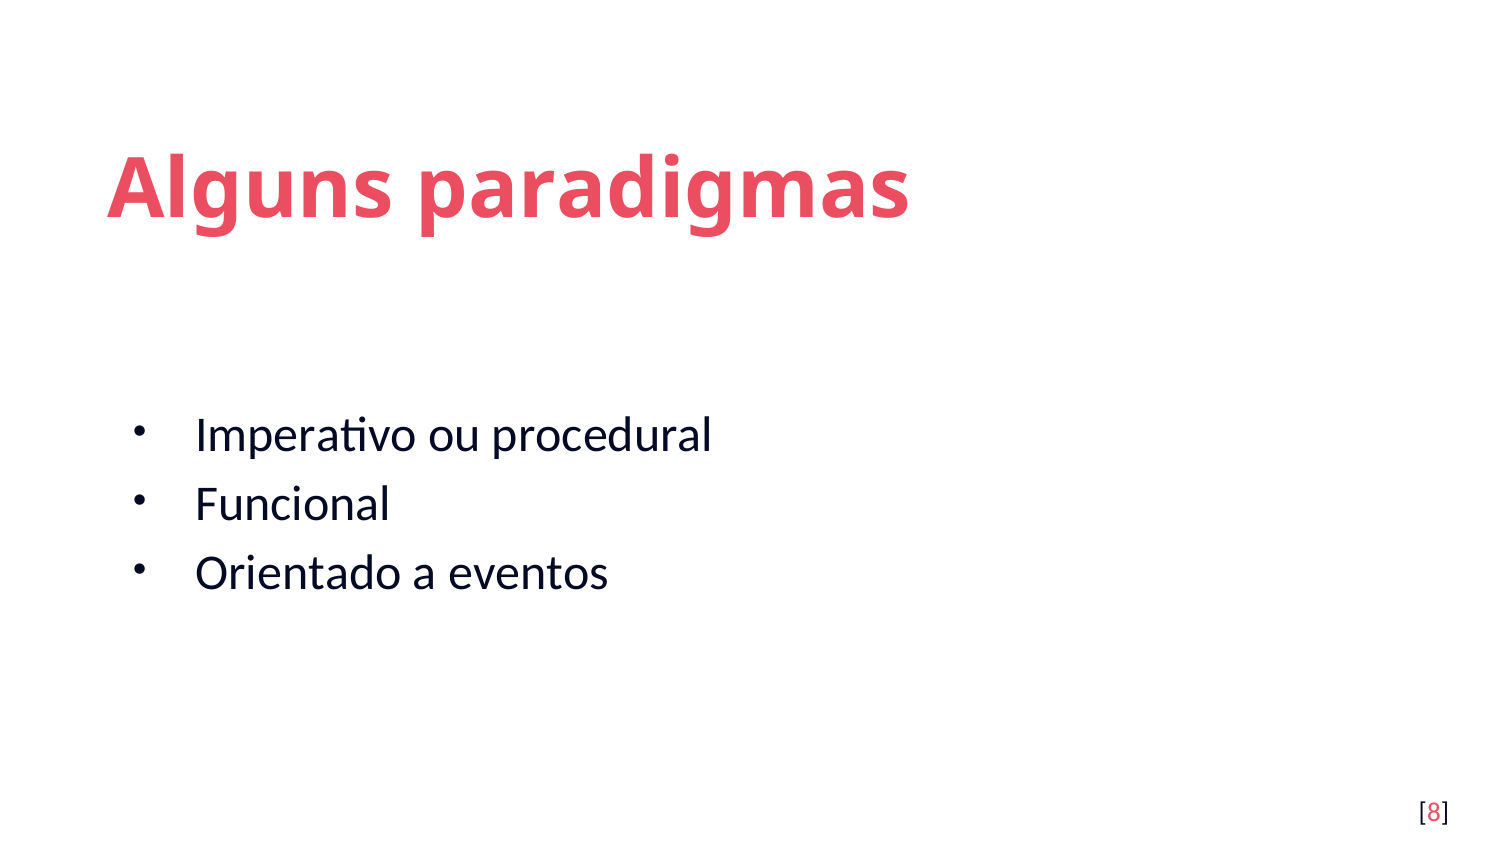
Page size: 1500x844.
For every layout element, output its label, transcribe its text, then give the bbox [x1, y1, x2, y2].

text_box Imperativo ou procedural Funcional Orientado a eventos [92, 243, 1408, 749]
text_box Alguns paradigmas [92, 104, 1408, 243]
slide_number [8] [1403, 779, 1494, 844]
